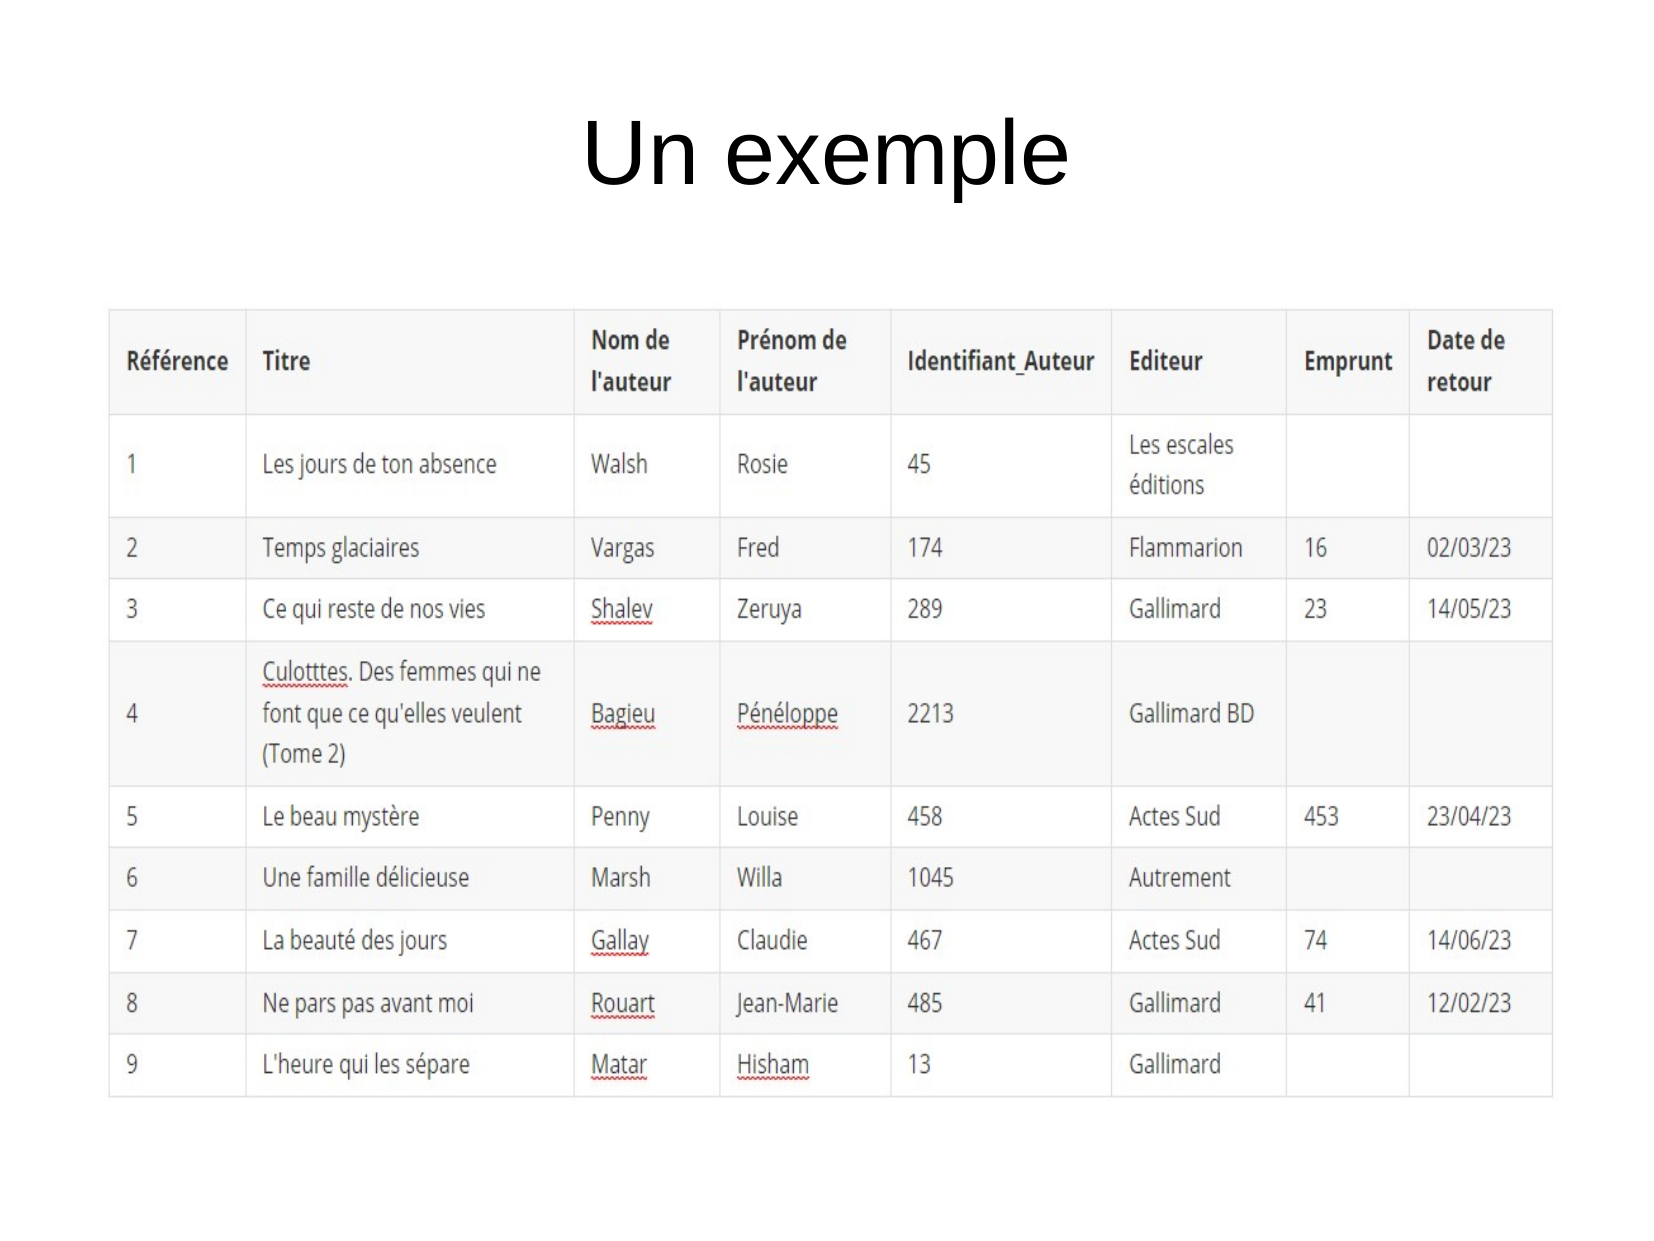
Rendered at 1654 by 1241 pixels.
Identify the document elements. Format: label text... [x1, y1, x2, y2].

picture [82, 290, 1571, 1109]
title Un exemple [82, 49, 1571, 257]
